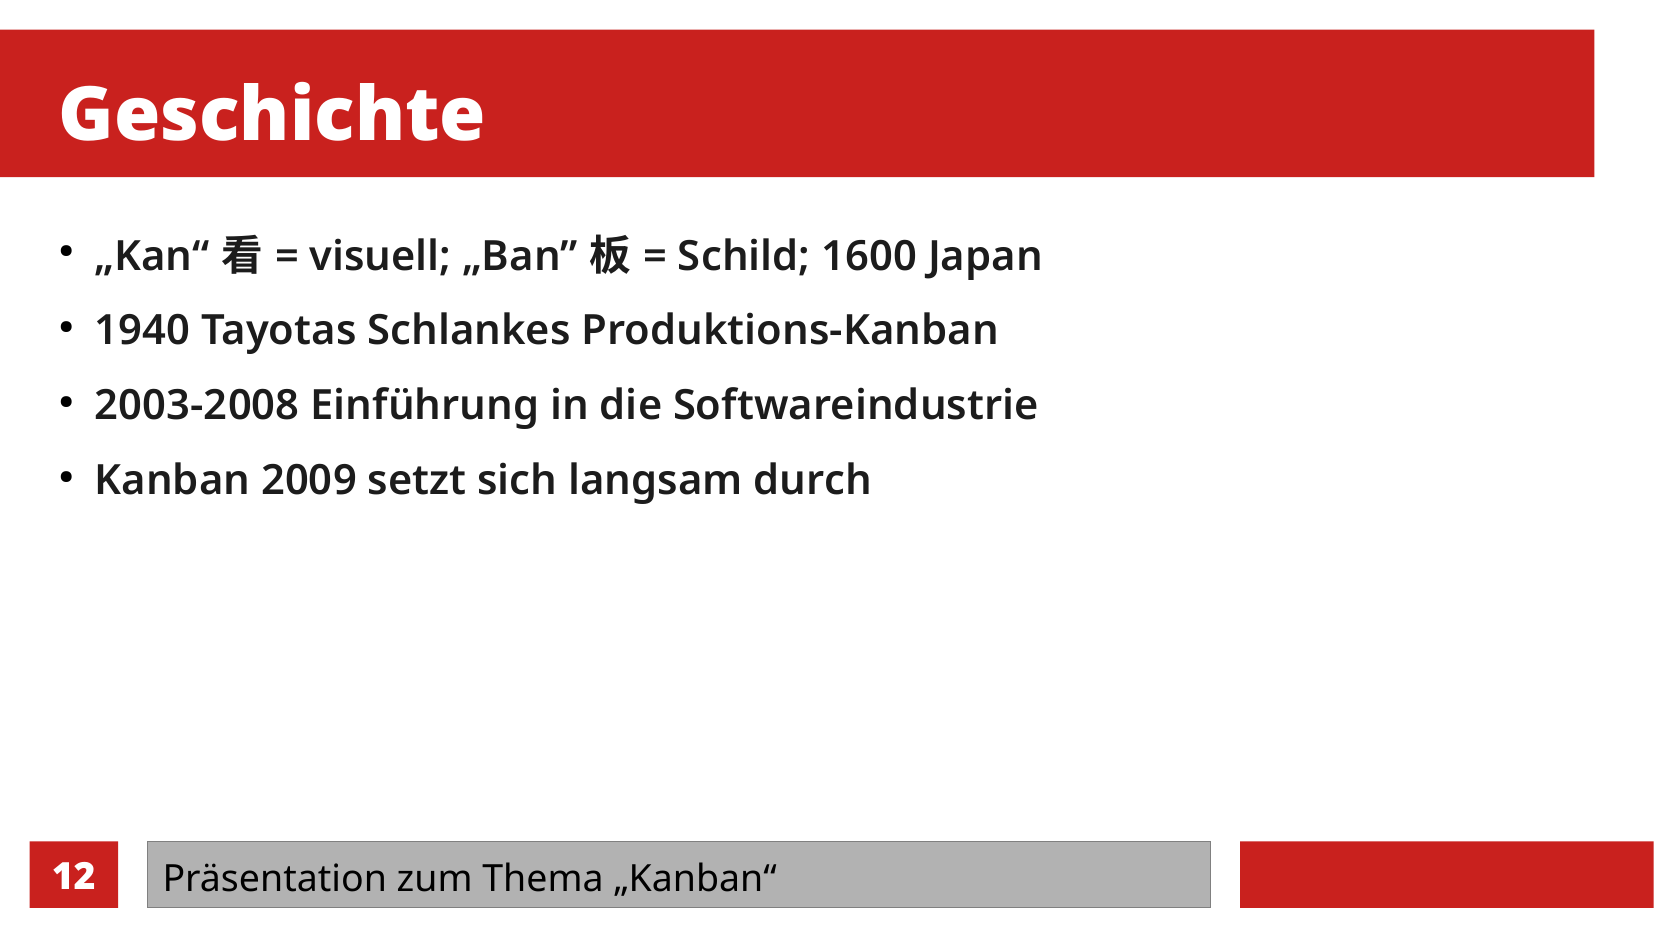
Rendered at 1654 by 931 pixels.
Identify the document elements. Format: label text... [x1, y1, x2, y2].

text_box Präsentation zum Thema „Kanban“ [147, 844, 836, 907]
title Geschichte [59, 44, 1595, 163]
list „Kan“看= visuell; „Ban”板= Schild; 1600 Japan 1940 Tayotas Schlankes Produktions-Kanban 2003-2008 Einführung in die Softwareindustrie Kanban 2009 setzt sich langsam durch [59, 221, 1565, 798]
